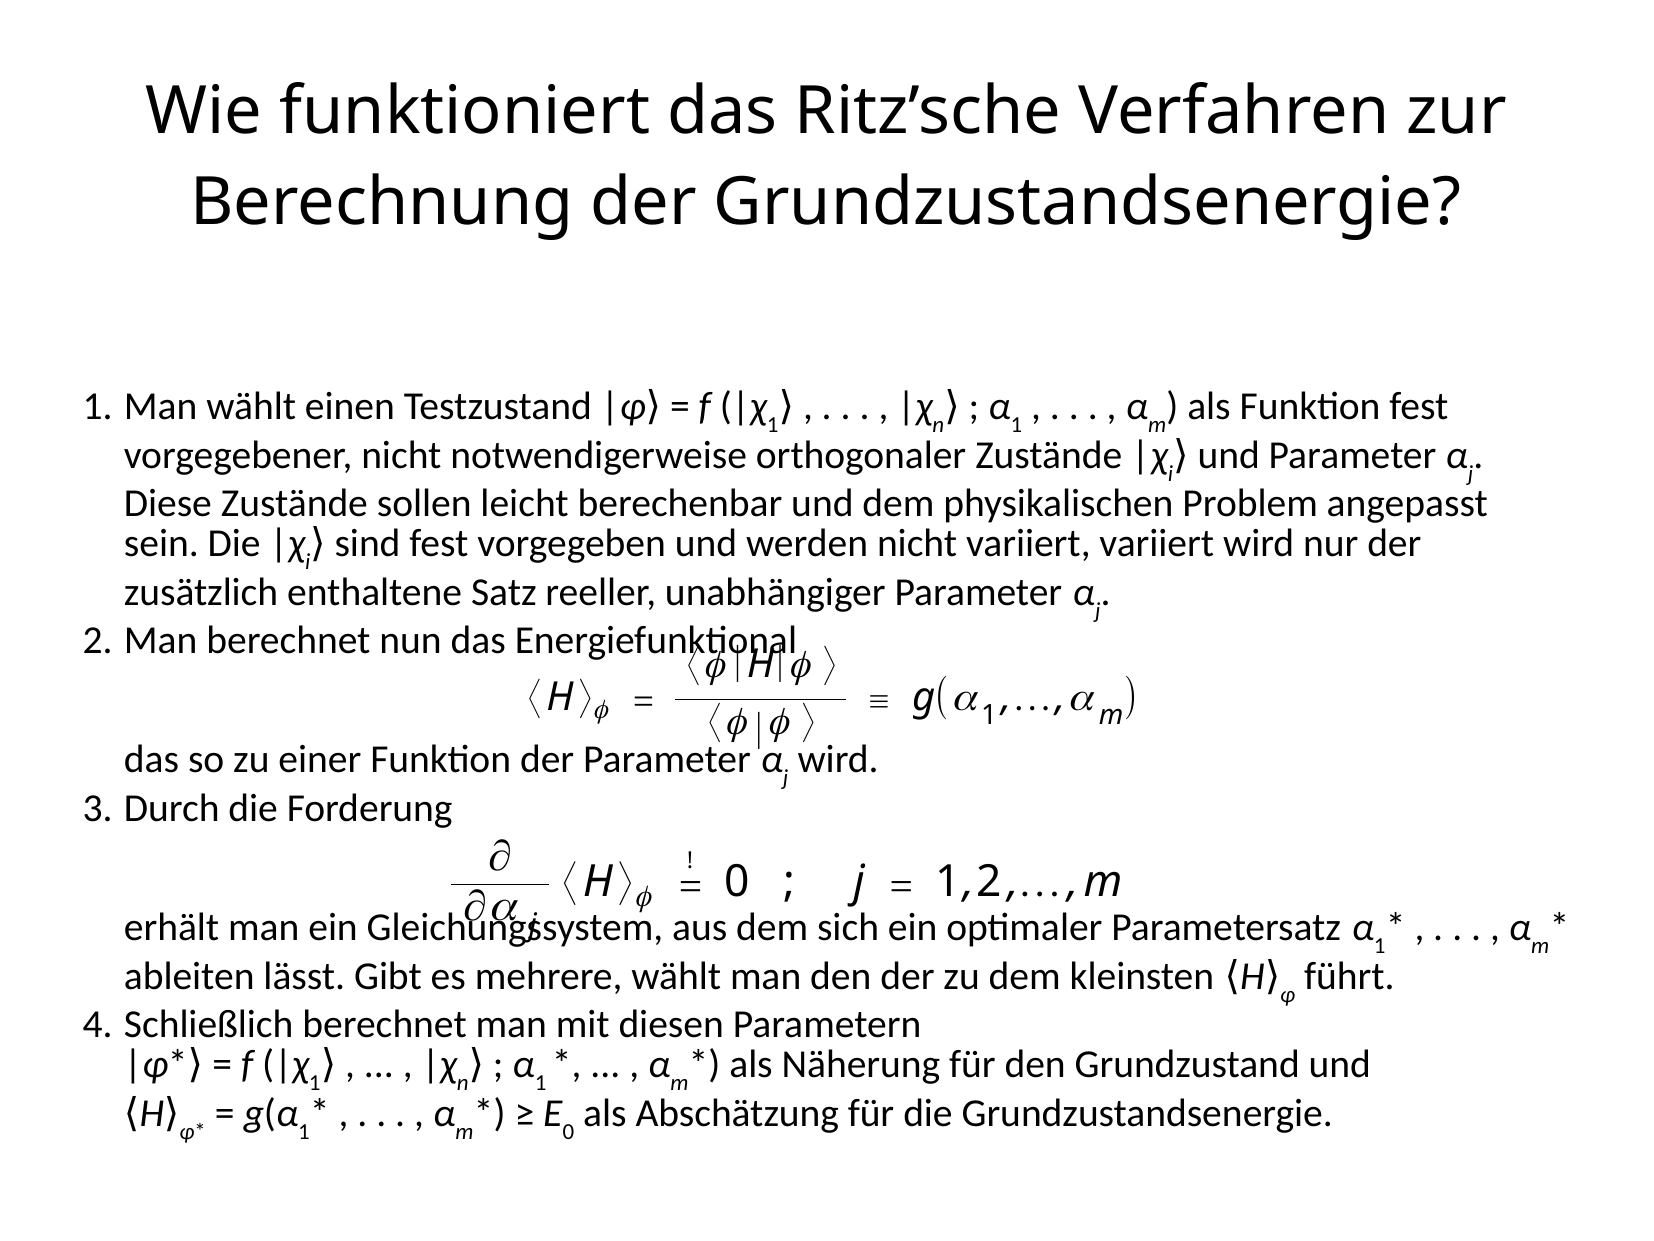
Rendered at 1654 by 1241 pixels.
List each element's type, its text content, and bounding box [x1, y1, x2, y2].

chart [444, 837, 1124, 945]
chart [522, 639, 1143, 750]
title Wie funktioniert das Ritz’sche Verfahren zur Berechnung der Grundzustandsenergie? [82, 49, 1571, 257]
subtitle Man wählt einen Testzustand |φ⟩ = f (|χ1⟩ , . . . , |χn⟩ ; α1 , . . . , αm) als Funktion fest vorgegebener, nicht notwendigerweise orthogonaler Zustände |χi⟩ und Parameter αj. Diese Zustände sollen leicht berechenbar und dem physikalischen Problem angepasst sein. Die |χi⟩ sind fest vorgegeben und werden nicht variiert, variiert wird nur der zusätzlich enthaltene Satz reeller, unabhängiger Parameter αj. Man berechnet nun das Energiefunktional das so zu einer Funktion der Parameter αj wird. Durch die Forderung erhält man ein Gleichungssystem, aus dem sich ein optimaler Parametersatz α1* , . . . , αm* ableiten lässt. Gibt es mehrere, wählt man den der zu dem kleinsten ⟨H⟩φ führt. Schließlich berechnet man mit diesen Parametern |φ*⟩ = f (|χ1⟩ , ... , |χn⟩ ; α1 *, ... , αm*) als Näherung für den Grundzustand und ⟨H⟩φ* = g(α1* , . . . , αm*) ≥ E0 als Abschätzung für die Grundzustandsenergie. [82, 320, 1571, 1215]
